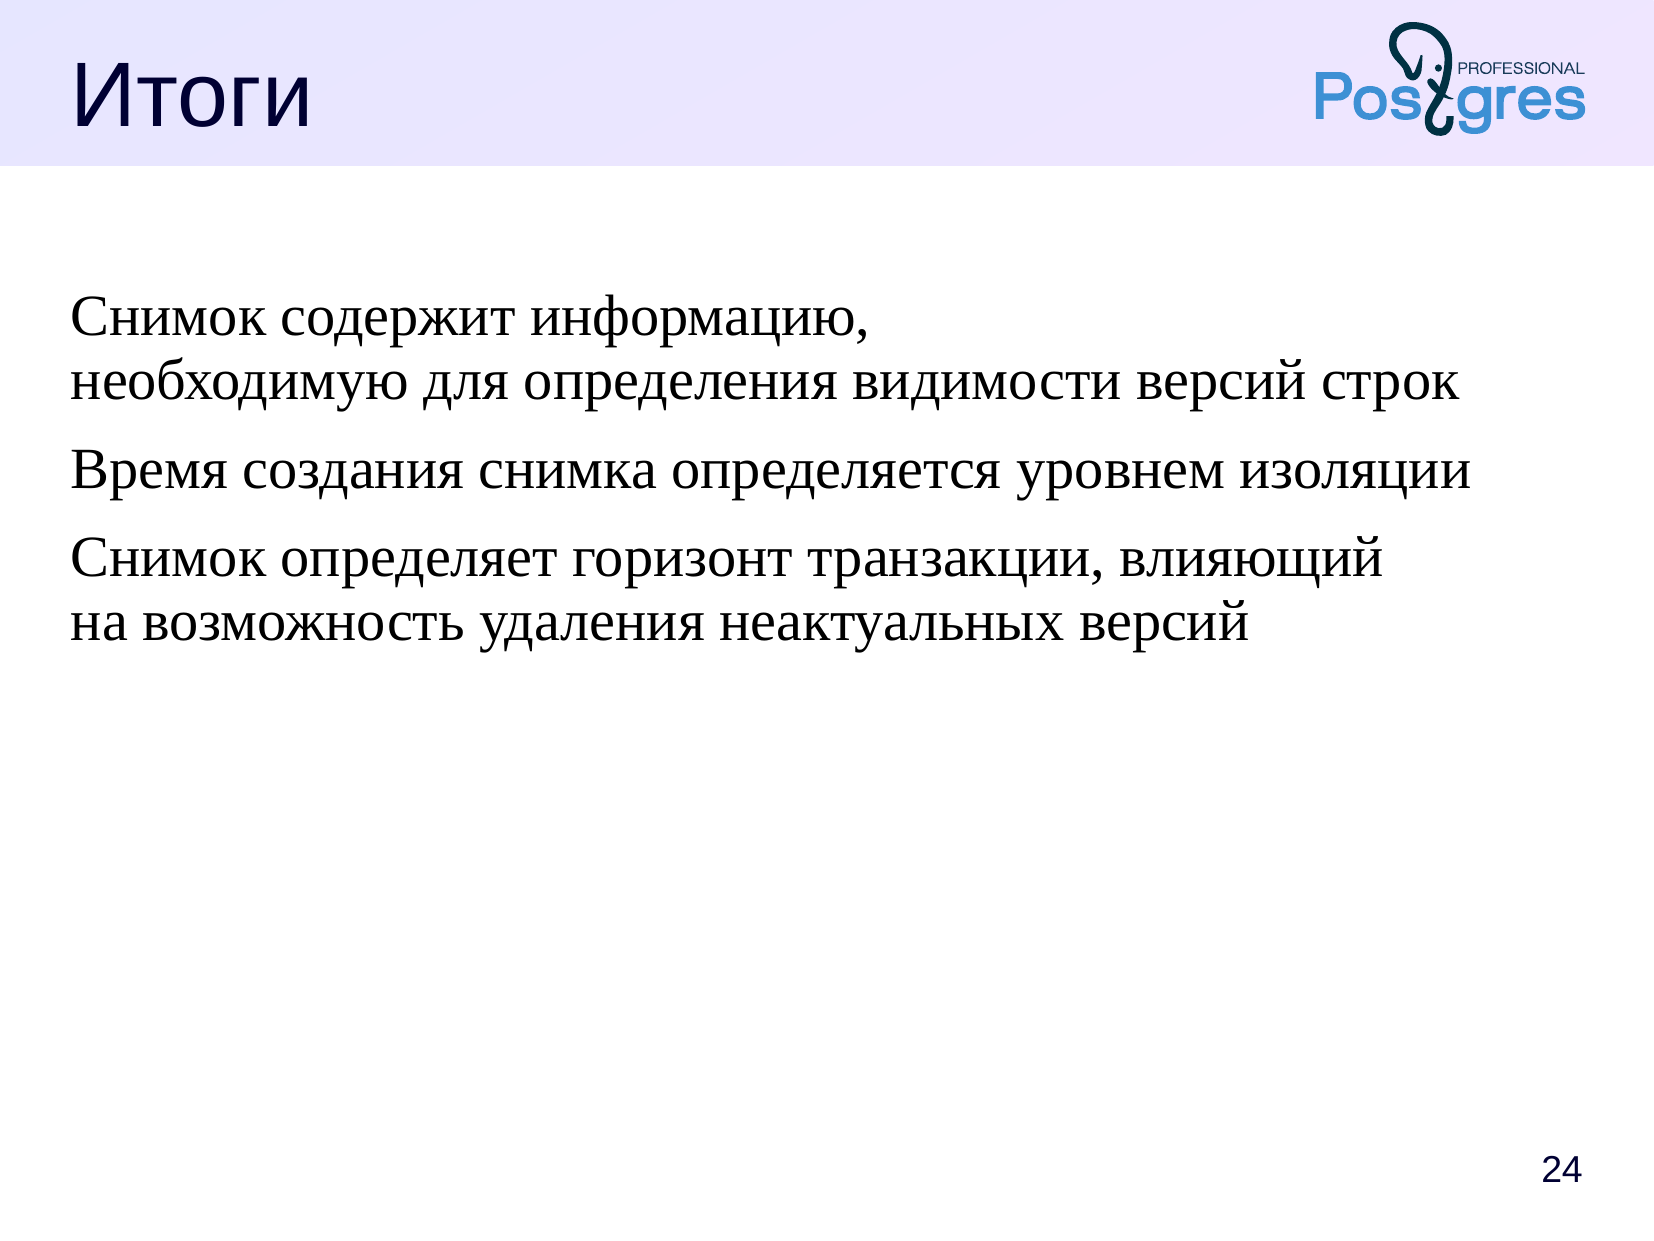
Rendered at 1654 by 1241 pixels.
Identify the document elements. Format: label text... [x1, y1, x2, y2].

title Итоги [70, 43, 1241, 147]
list Снимок содержит информацию, необходимую для определения видимости версий строк Время создания снимка определяется уровнем изоляции Снимок определяет горизонт транзакции, влияющий на возможность удаления неактуальных версий [70, 283, 1583, 1134]
